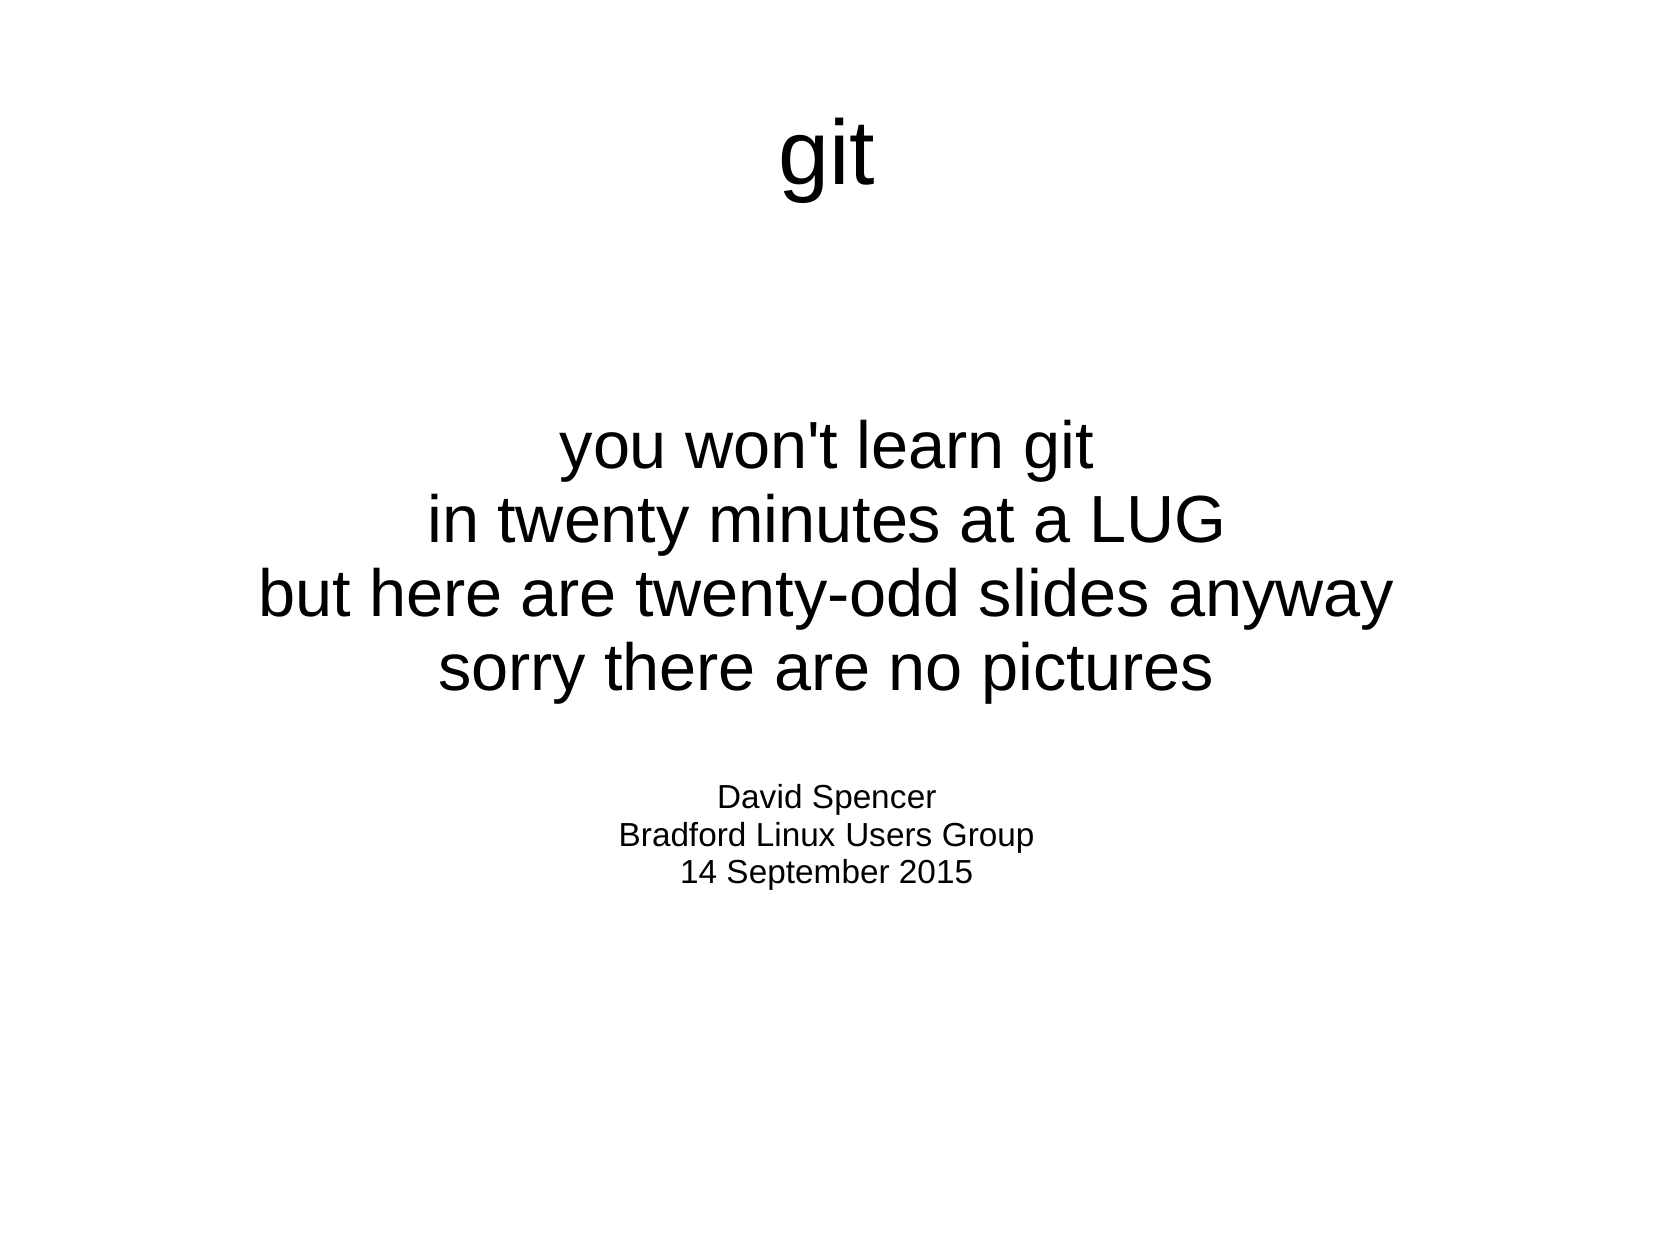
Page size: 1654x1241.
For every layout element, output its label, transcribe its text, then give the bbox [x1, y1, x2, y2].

subtitle you won't learn git in twenty minutes at a LUG but here are twenty-odd slides anyway sorry there are no pictures David Spencer Bradford Linux Users Group 14 September 2015 [82, 290, 1571, 1010]
title git [82, 49, 1571, 257]
